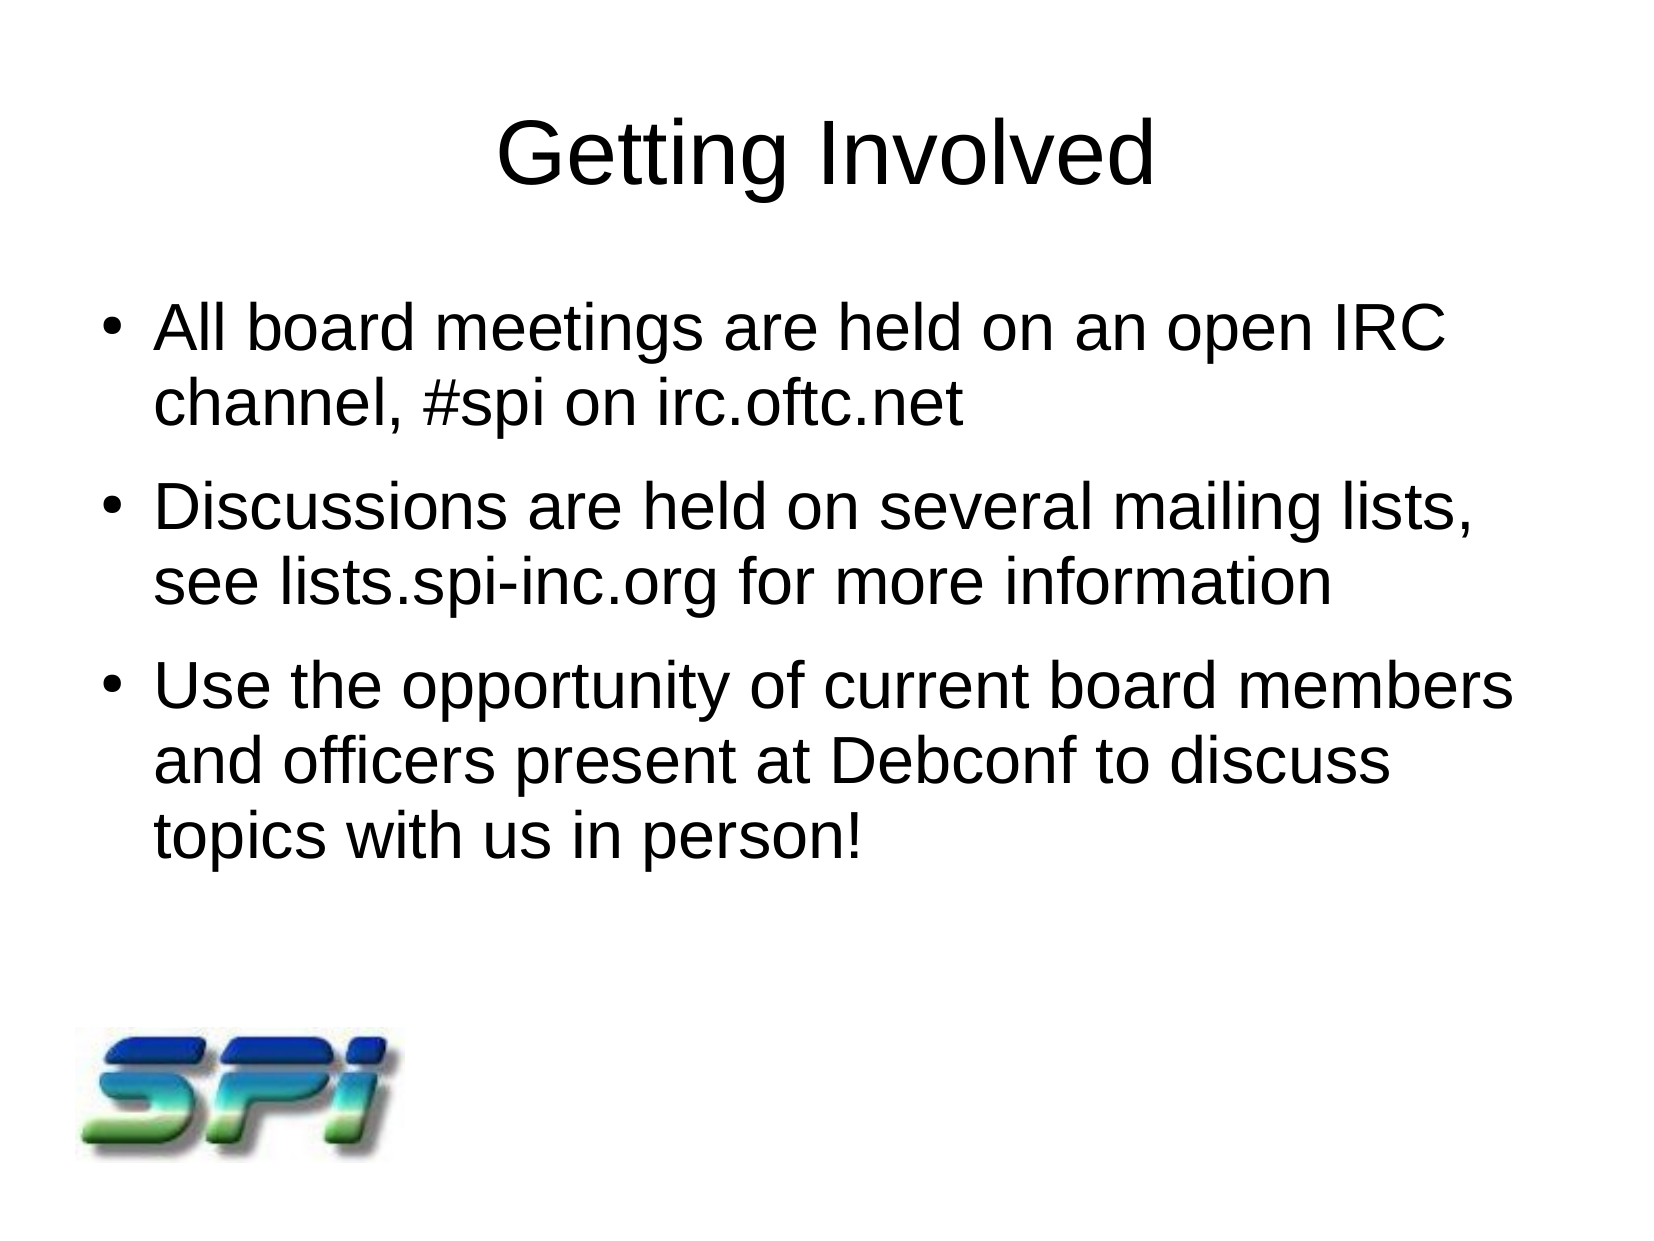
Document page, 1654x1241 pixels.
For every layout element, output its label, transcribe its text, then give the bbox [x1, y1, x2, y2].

list All board meetings are held on an open IRC channel, #spi on irc.oftc.net Discussions are held on several mailing lists, see lists.spi-inc.org for more information Use the opportunity of current board members and officers present at Debconf to discuss topics with us in person! [82, 290, 1571, 1094]
picture [75, 1027, 405, 1163]
title Getting Involved [82, 56, 1571, 250]
